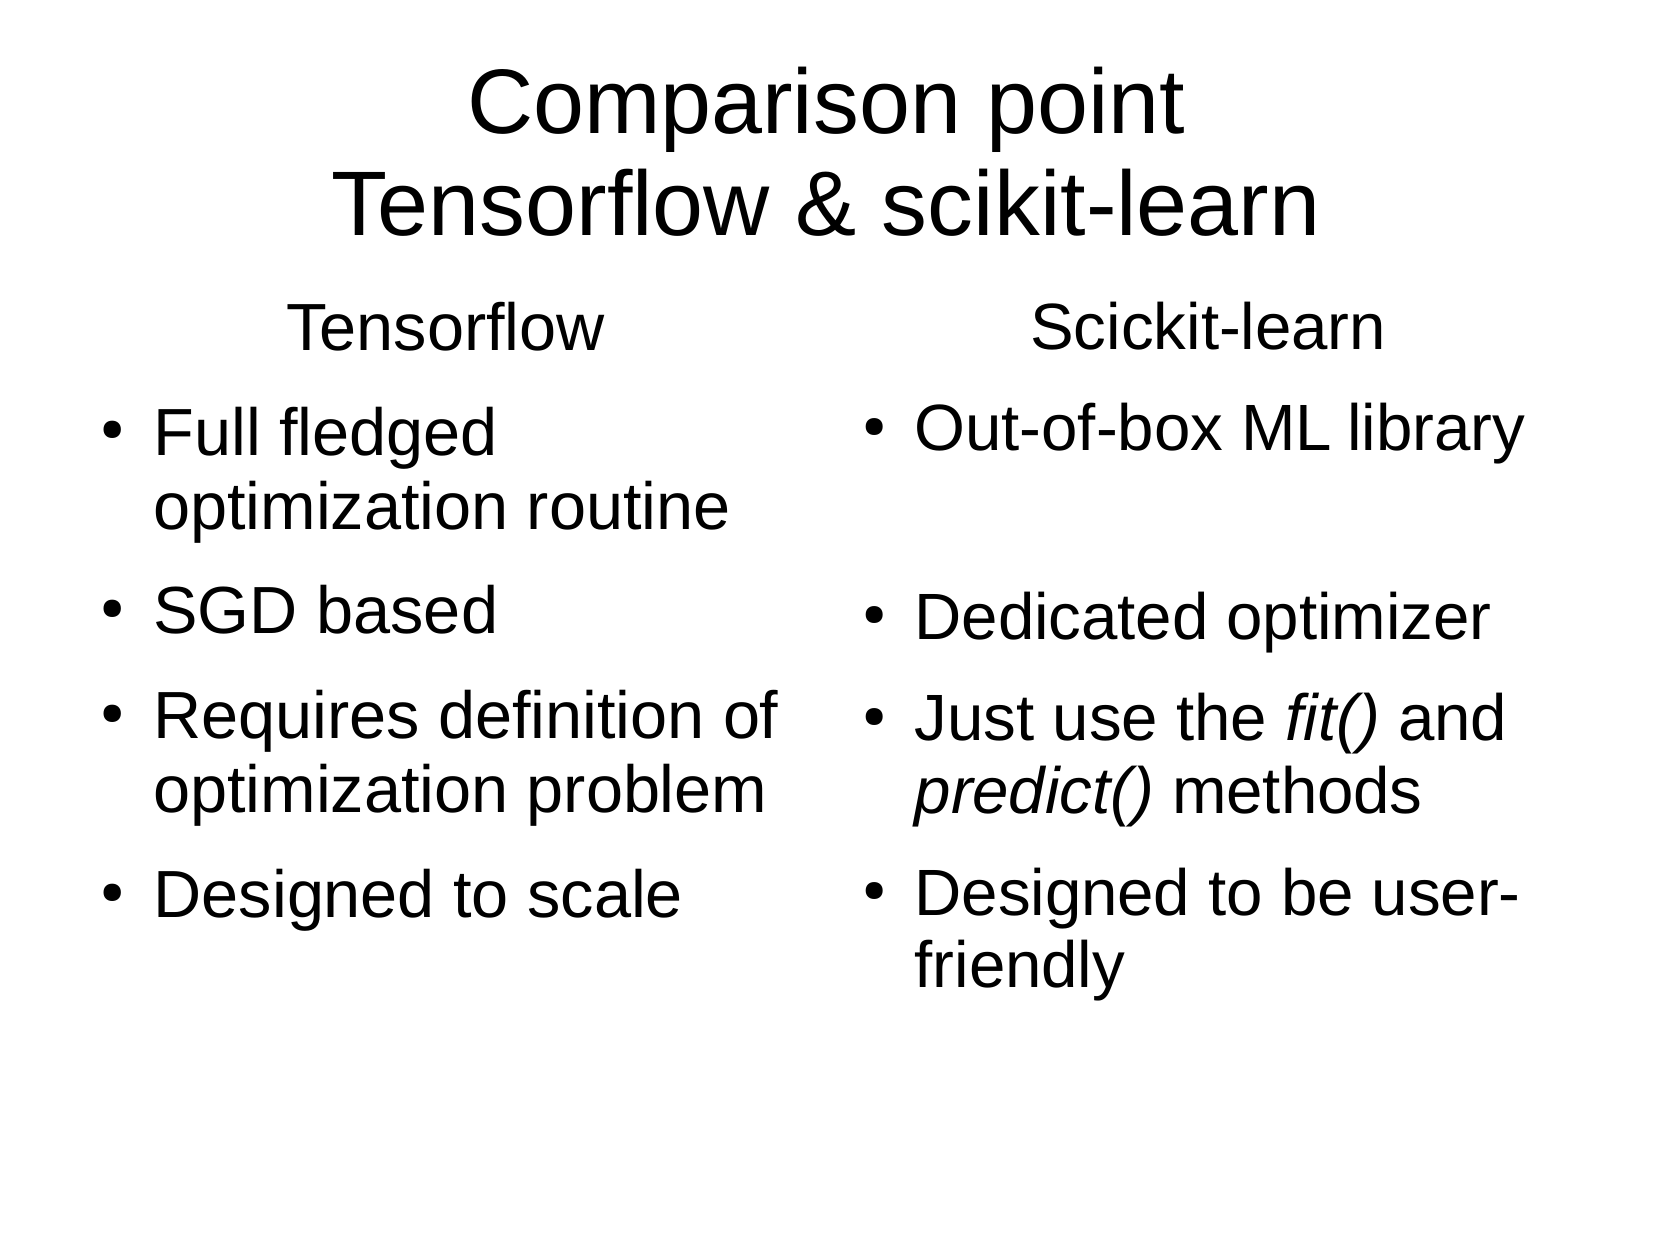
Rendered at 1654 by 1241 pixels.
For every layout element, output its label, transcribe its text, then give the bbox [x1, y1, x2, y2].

list Scickit-learn Out-of-box ML library Dedicated optimizer Just use the fit() and predict() methods Designed to be user-friendly [845, 290, 1572, 1010]
list Tensorflow Full fledged optimization routine SGD based Requires definition of optimization problem Designed to scale [82, 290, 809, 1010]
title Comparison point Tensorflow & scikit-learn [82, 49, 1571, 257]
